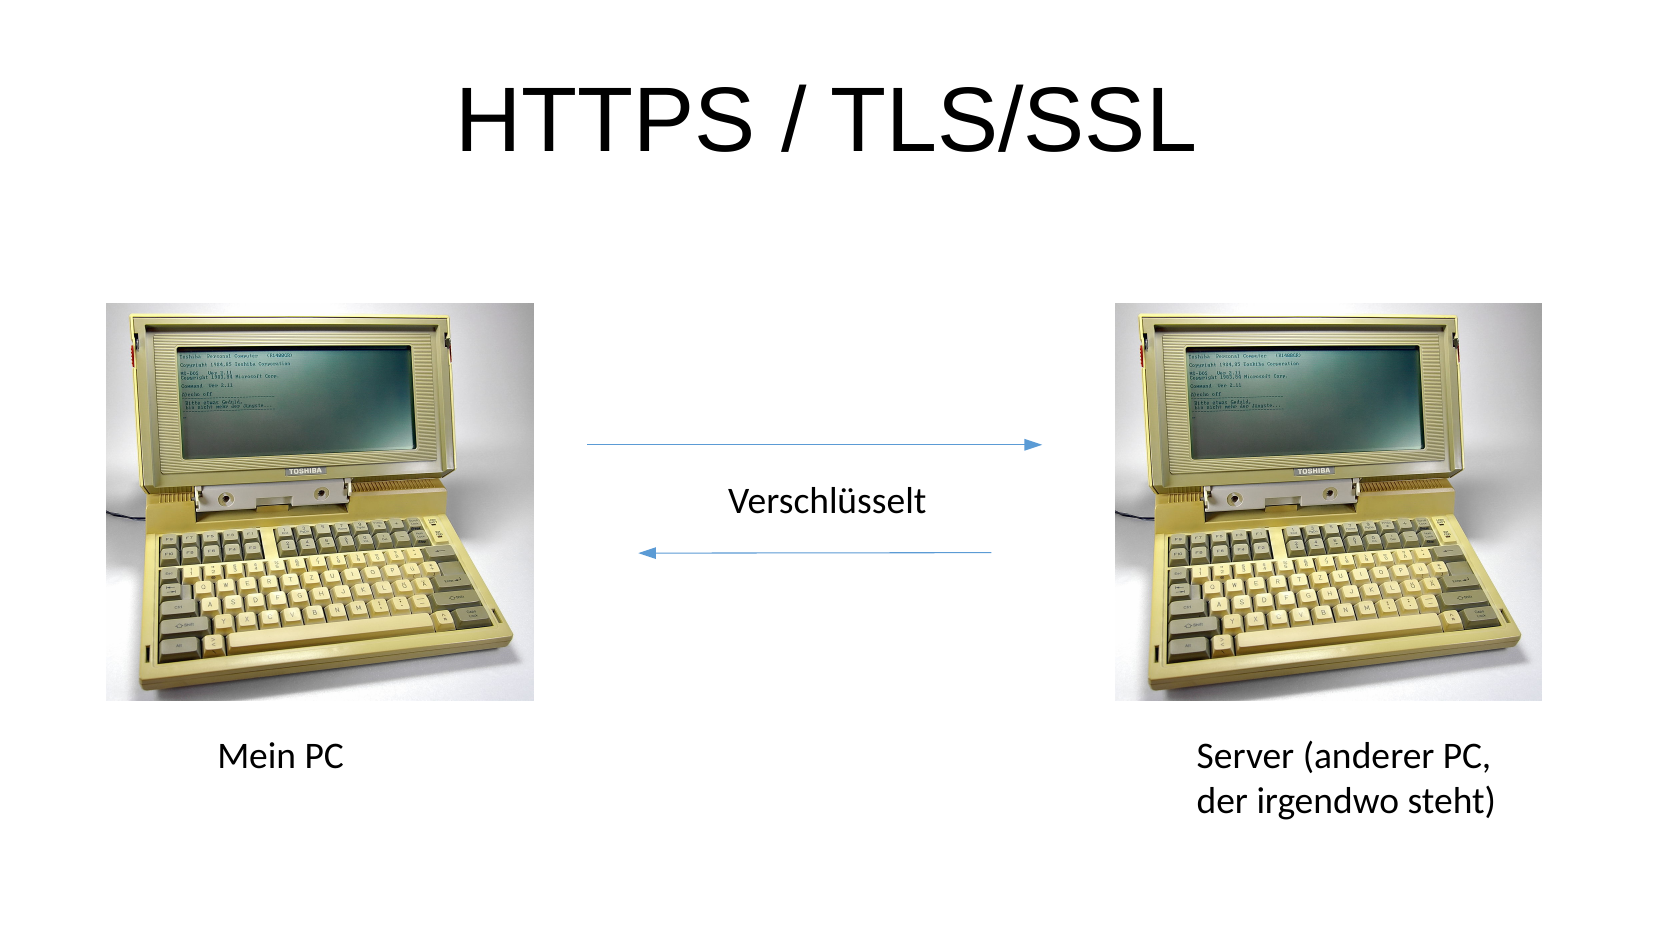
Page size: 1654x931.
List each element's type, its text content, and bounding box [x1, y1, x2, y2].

picture [106, 303, 534, 701]
text_box Verschlüsselt [713, 468, 1016, 574]
picture [1115, 303, 1542, 701]
text_box Mein PC [202, 723, 438, 784]
text_box Server (anderer PC, der irgendwo steht) [1181, 723, 1542, 874]
title HTTPS / TLS/SSL [82, 37, 1571, 193]
